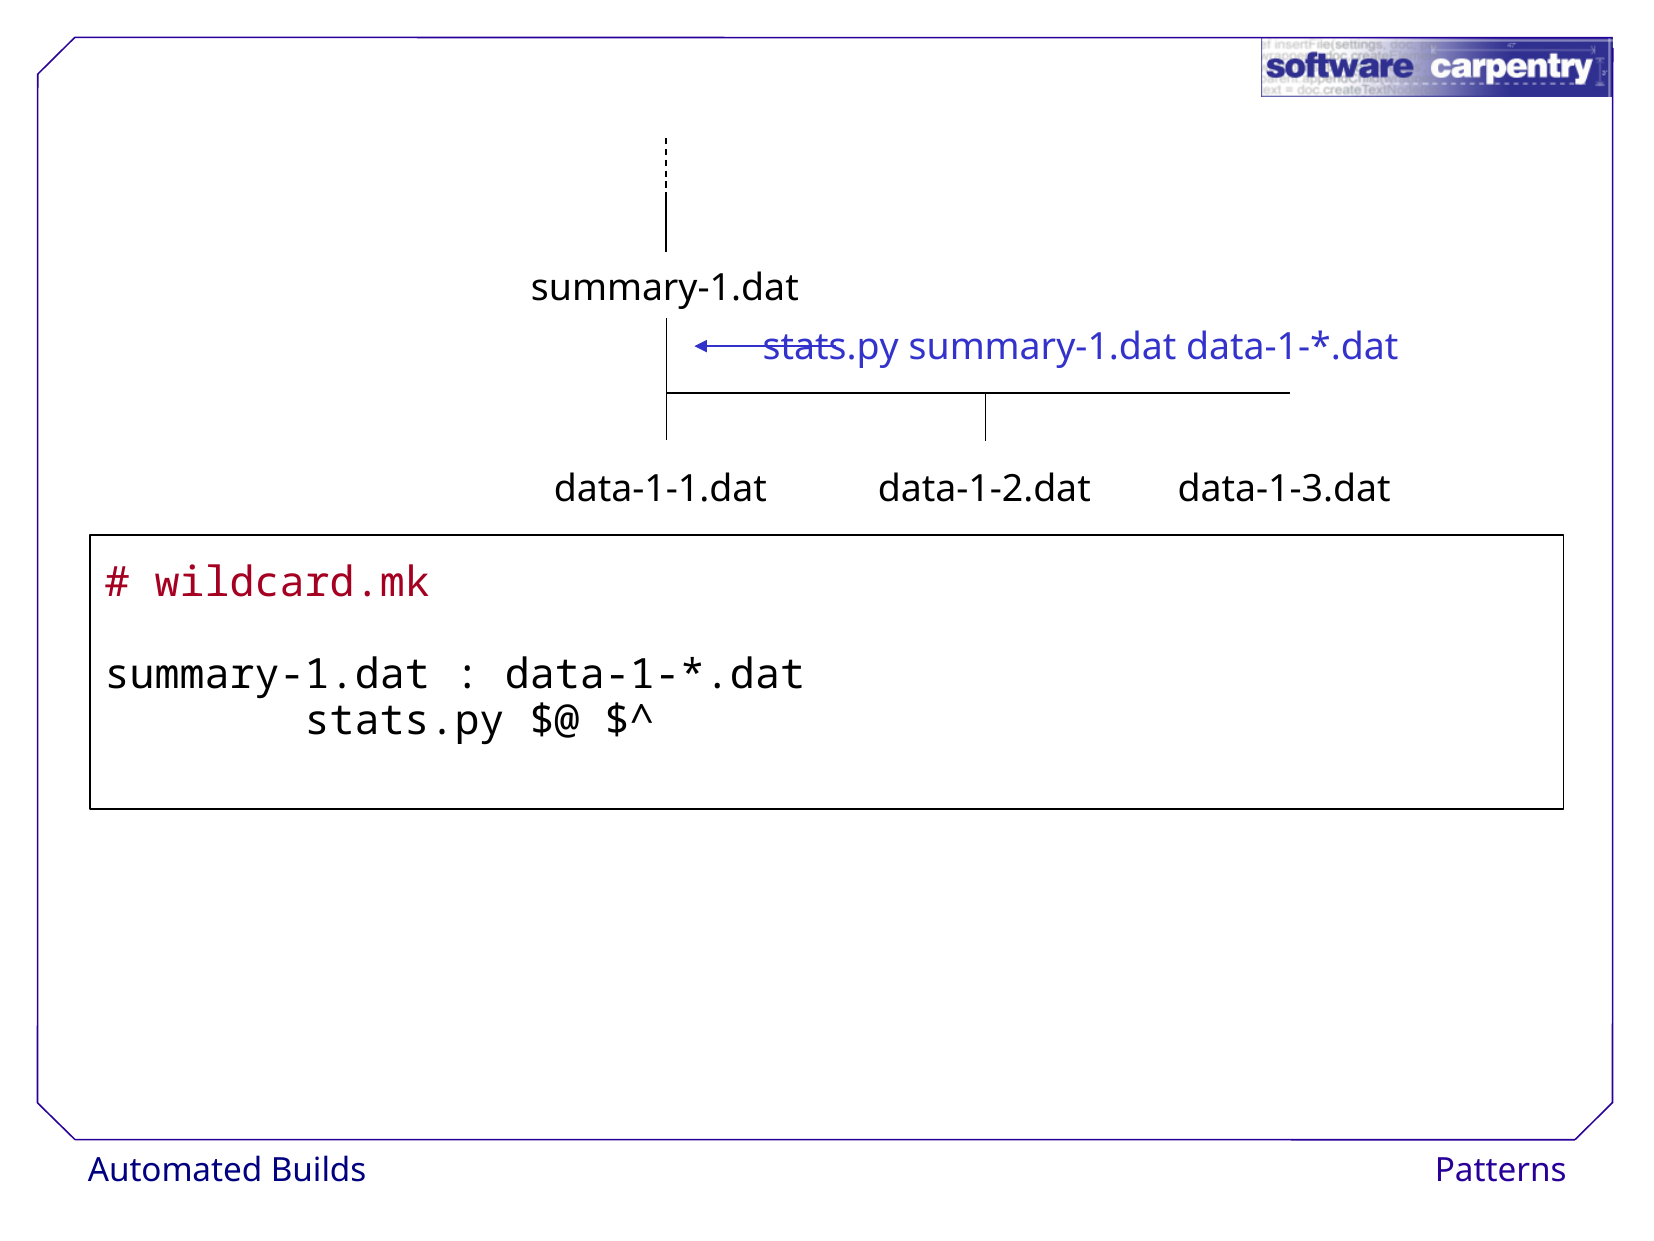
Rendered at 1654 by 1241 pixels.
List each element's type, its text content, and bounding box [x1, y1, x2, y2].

text_box summary-1.dat [441, 232, 889, 316]
picture [1261, 39, 1613, 97]
text_box stats.py summary-1.dat data-1-*.dat [747, 291, 1564, 375]
text_box # wildcard.mk summary-1.dat : data-1-*.dat stats.py $@ $^ [89, 534, 1564, 810]
text_box data-1-3.dat [1181, 433, 1481, 517]
text_box data-1-1.dat [464, 433, 788, 517]
text_box data-1-2.dat [788, 433, 1181, 517]
